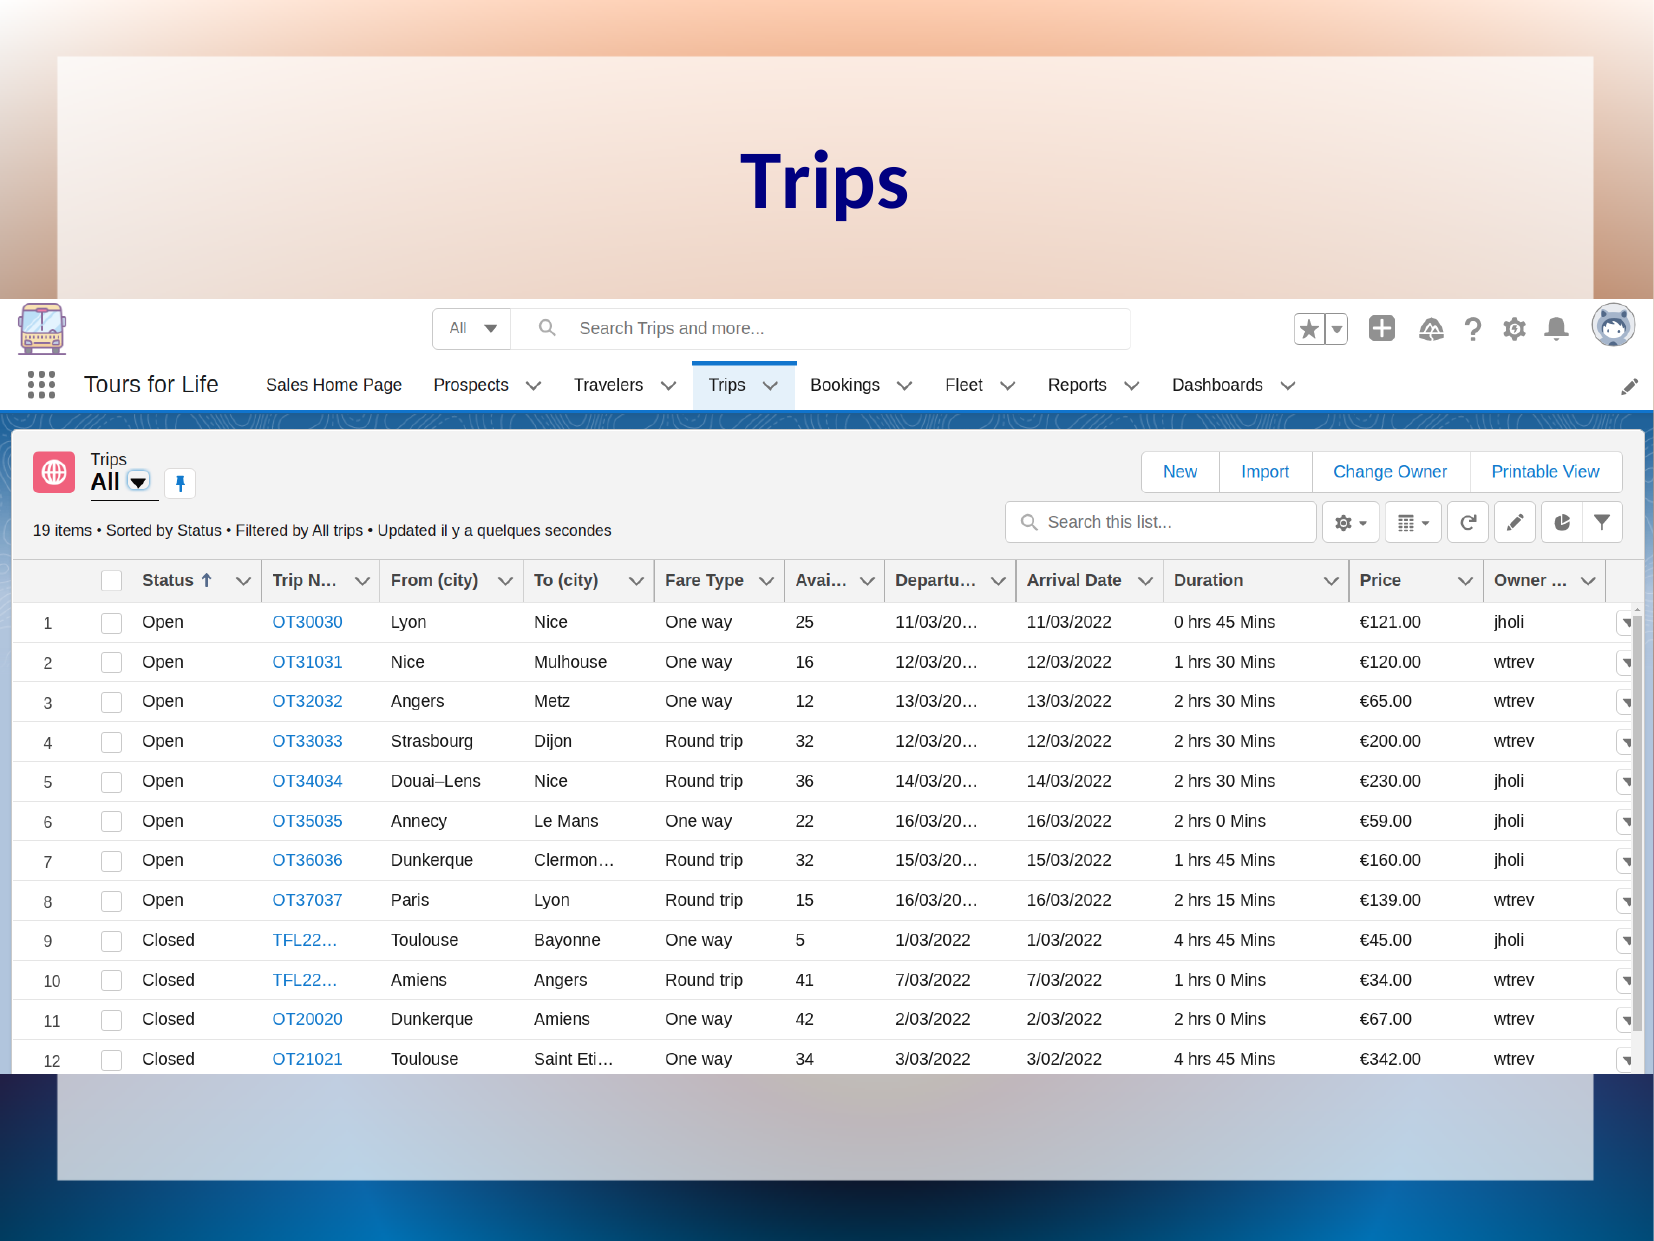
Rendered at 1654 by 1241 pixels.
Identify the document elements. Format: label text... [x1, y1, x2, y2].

picture [0, 0, 1654, 1241]
title Trips [80, 83, 1570, 291]
